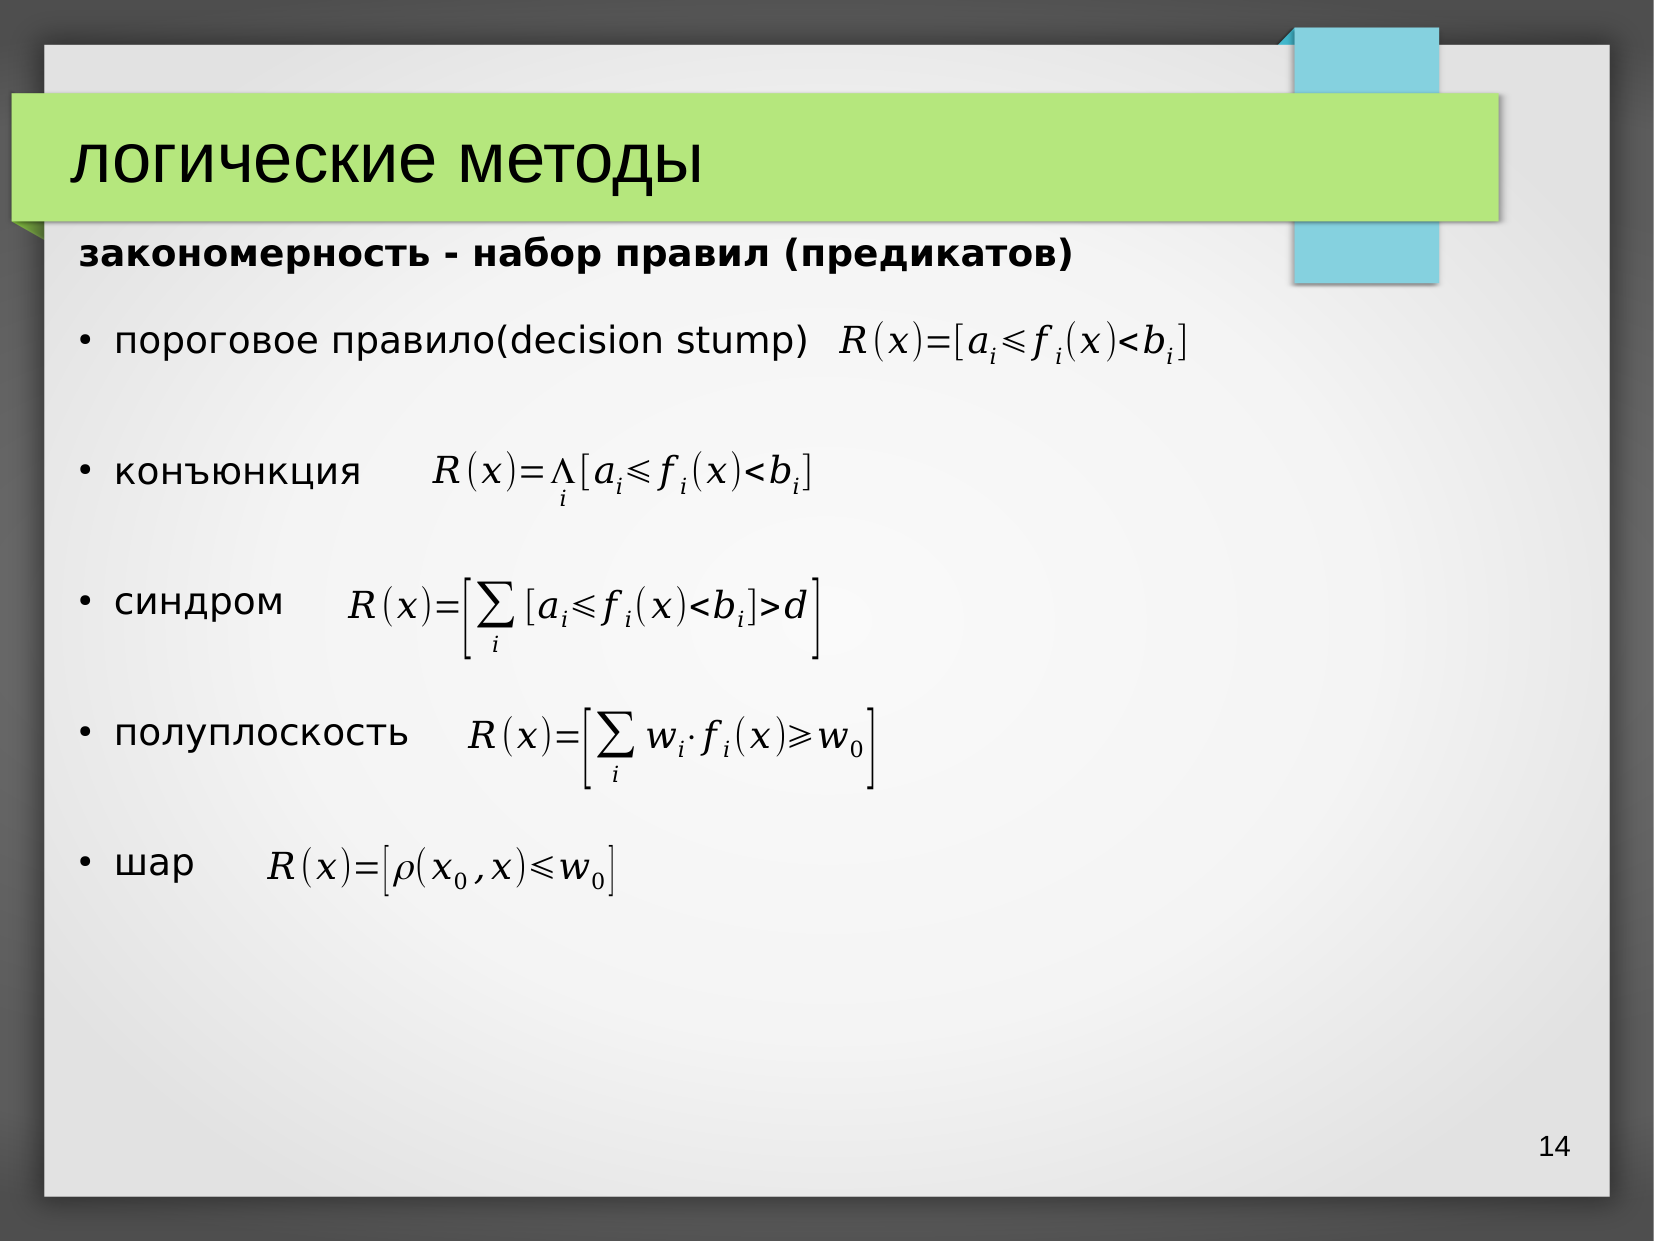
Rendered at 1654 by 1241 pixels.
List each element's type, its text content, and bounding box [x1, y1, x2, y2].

chart [831, 318, 1193, 369]
picture [0, 0, 1654, 1241]
chart [259, 842, 621, 898]
chart [340, 575, 827, 662]
text_box закономерность - набор правил (предикатов) пороговое правило(decision stump) конъюнкция синдром полуплоскость шар [63, 224, 1465, 936]
chart [425, 448, 819, 512]
title логические методы [70, 118, 1205, 199]
chart [460, 705, 883, 792]
